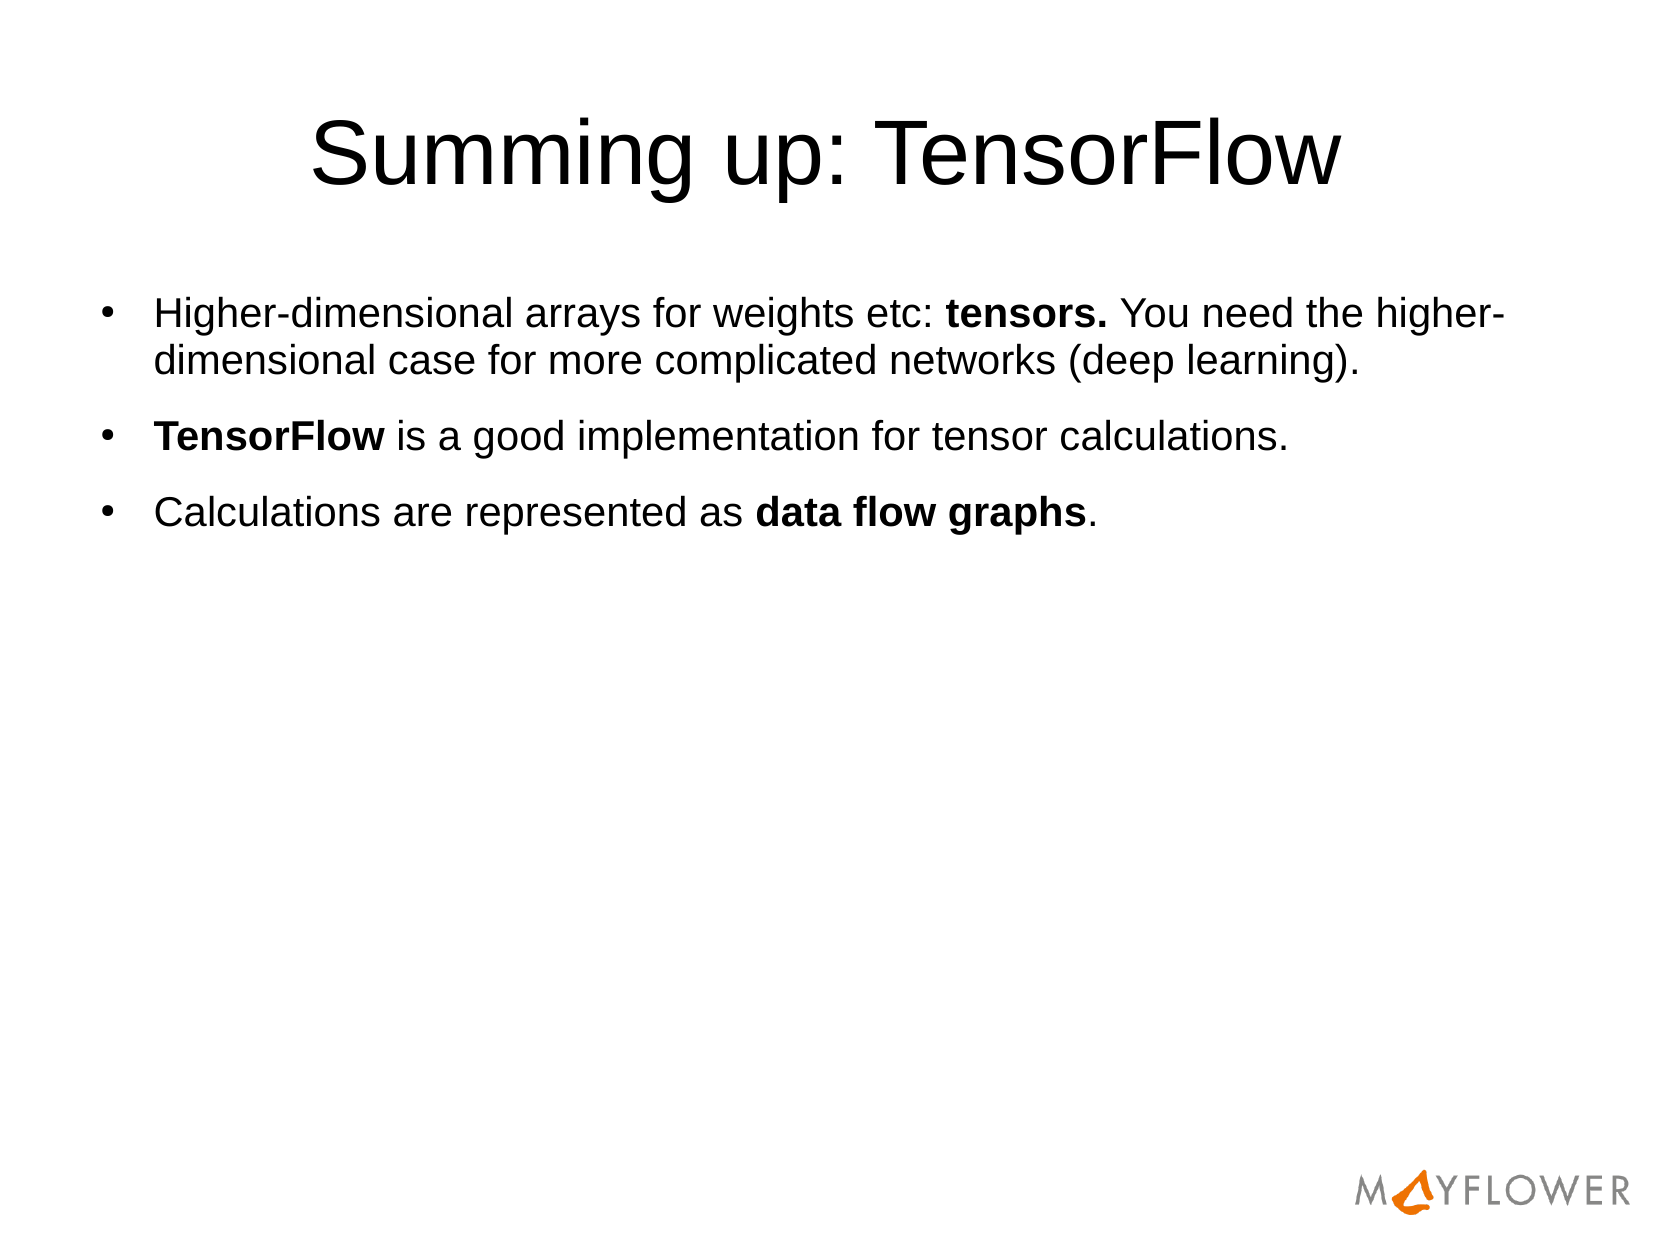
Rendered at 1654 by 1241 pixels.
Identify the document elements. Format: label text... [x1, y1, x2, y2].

picture [1355, 1169, 1630, 1215]
title Summing up: TensorFlow [82, 49, 1571, 257]
list Higher-dimensional arrays for weights etc: tensors. You need the higher-dimensional case for more complicated networks (deep learning). TensorFlow is a good implementation for tensor calculations. Calculations are represented as data flow graphs. [82, 290, 1571, 1010]
